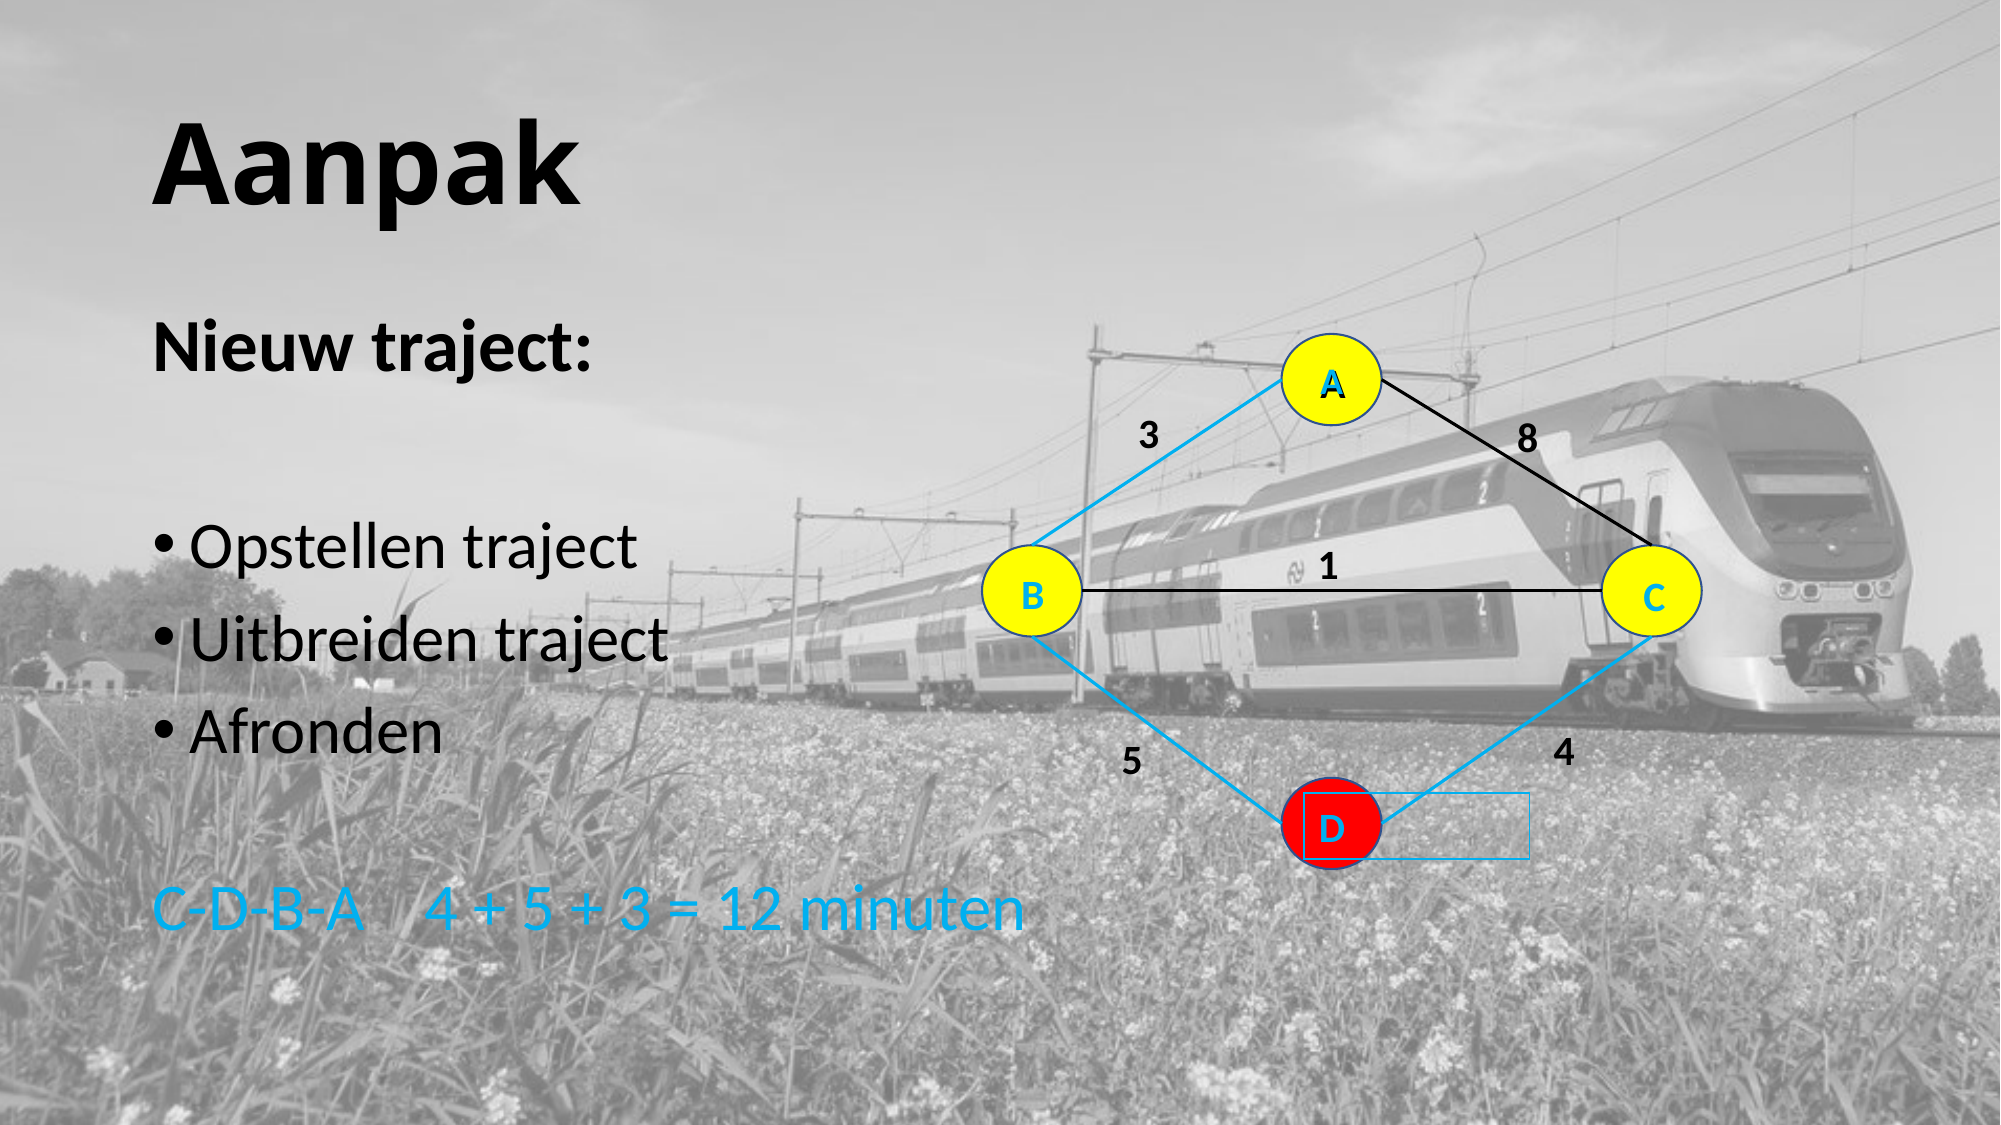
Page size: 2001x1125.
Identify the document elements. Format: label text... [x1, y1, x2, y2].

picture [0, 0, 2000, 1125]
text_box C [1628, 562, 1855, 629]
text_box 3 [1123, 398, 1349, 465]
text_box D [1303, 793, 1530, 859]
text_box [1601, 545, 1691, 637]
text_box [982, 545, 1069, 637]
text_box [1281, 333, 1369, 398]
text_box A [1305, 349, 1532, 410]
text_box 8 [1502, 402, 1729, 469]
text_box A [1349, 410, 1502, 415]
text_box [1349, 415, 1364, 423]
text_box 5 [1106, 724, 1333, 791]
title Aanpak [137, 59, 1863, 278]
list Nieuw traject: Opstellen traject Uitbreiden traject Afronden C-D-B-A 4 + 5 + 3 = 12 minuten [137, 299, 1863, 1014]
text_box [1281, 777, 1368, 870]
text_box 1 [1302, 530, 1529, 596]
text_box 4 [1538, 716, 1765, 782]
text_box B [1006, 560, 1232, 627]
